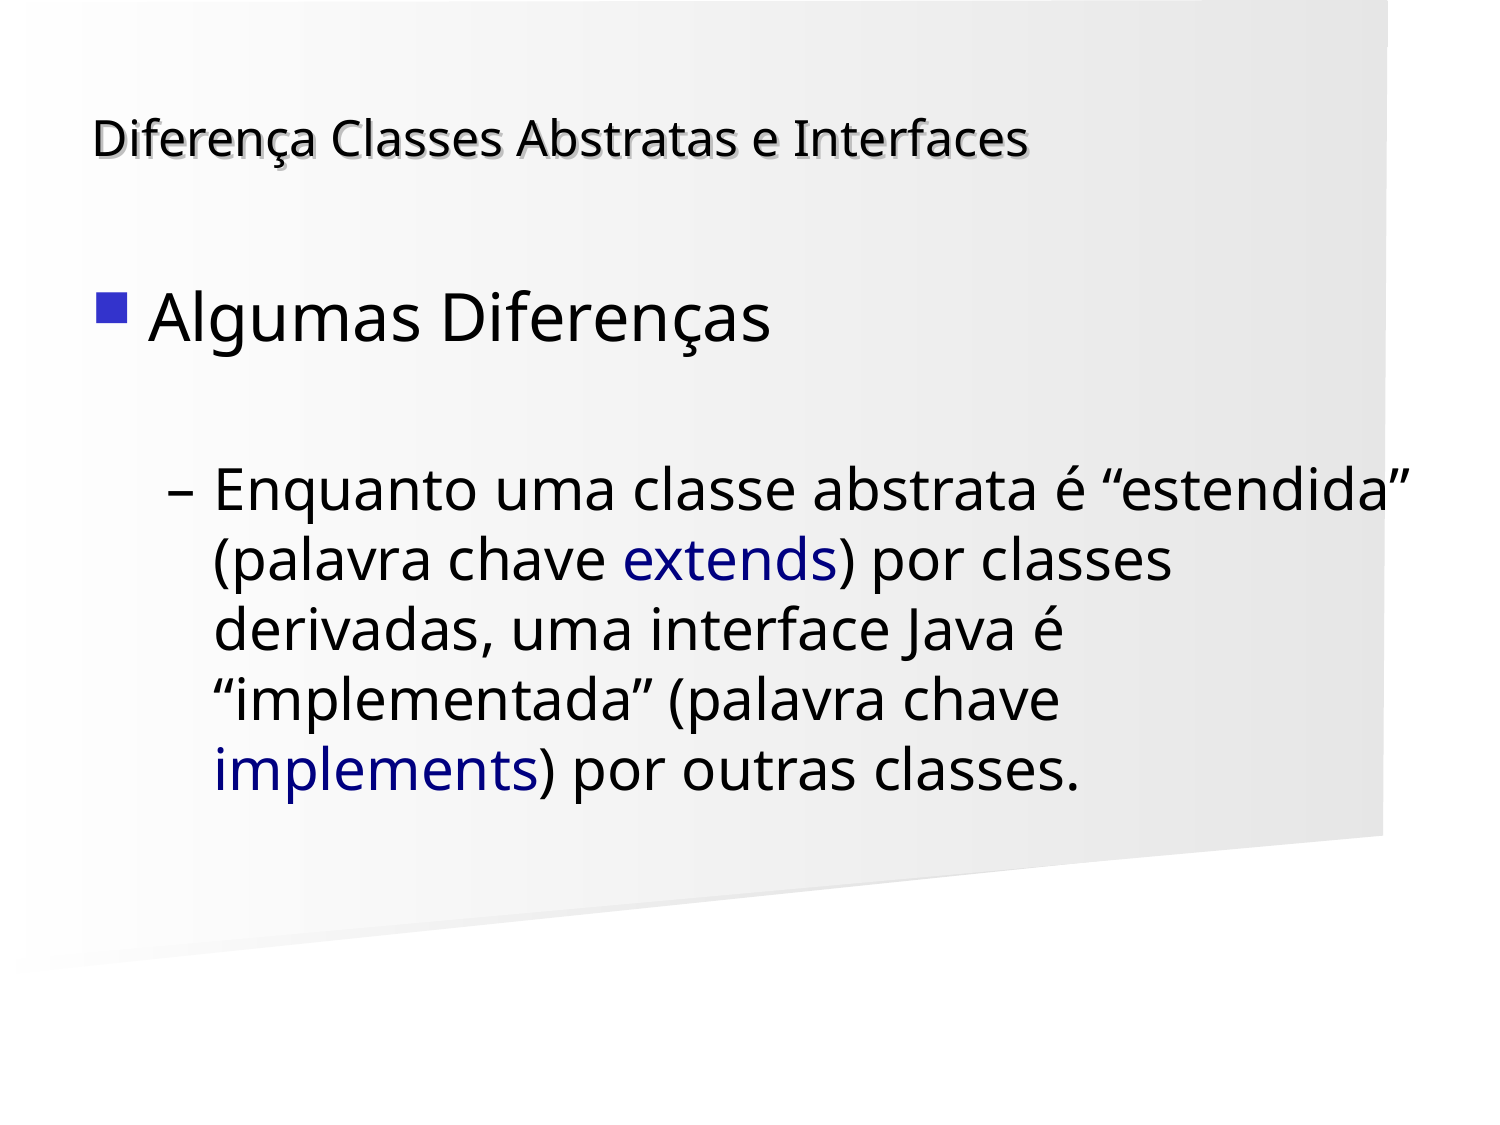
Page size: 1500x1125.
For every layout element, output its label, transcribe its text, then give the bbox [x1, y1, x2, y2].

list Algumas Diferenças Enquanto uma classe abstrata é “estendida” (palavra chave extends) por classes derivadas, uma interface Java é “implementada” (palavra chave implements) por outras classes. [76, 267, 1427, 1005]
title Diferença Classes Abstratas e Interfaces [76, 42, 1427, 231]
